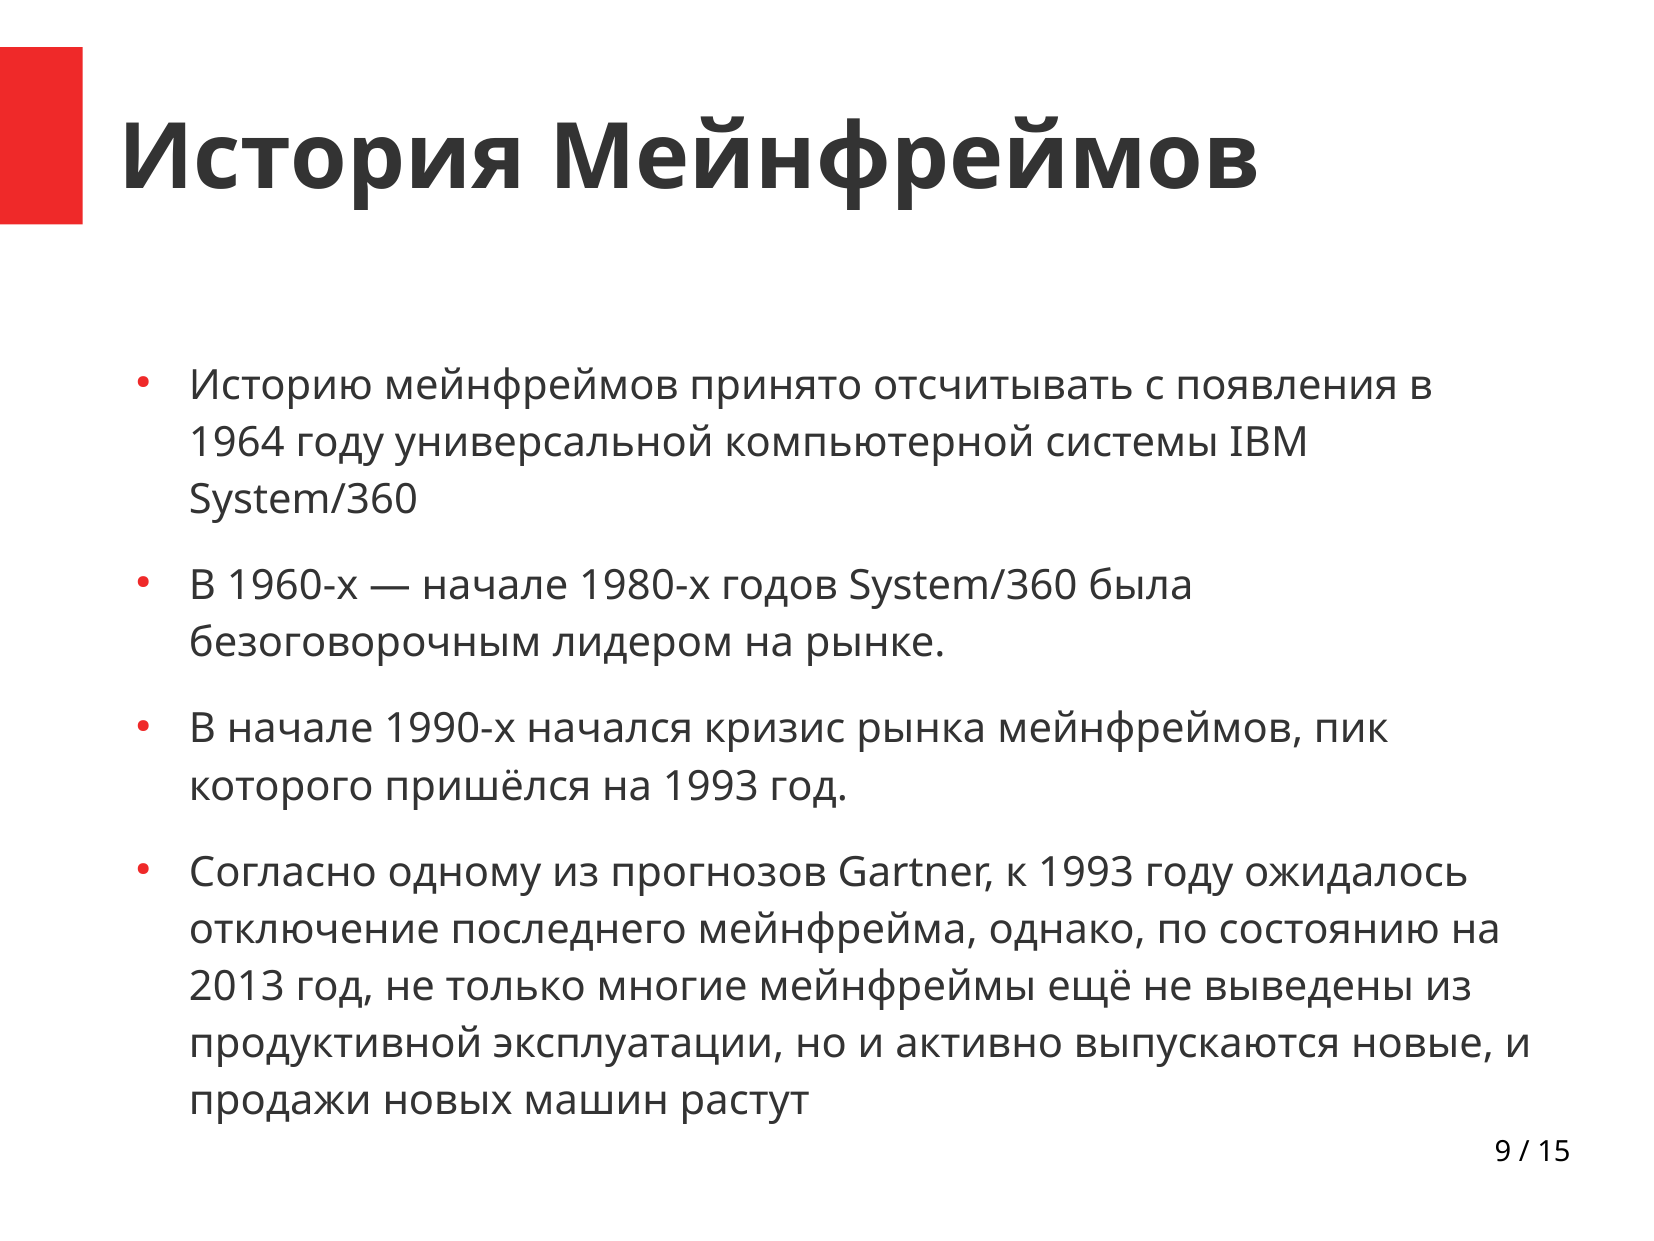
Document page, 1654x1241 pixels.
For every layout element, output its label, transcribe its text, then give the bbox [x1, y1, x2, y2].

list Историю мейнфреймов принято отсчитывать с появления в 1964 году универсальной компьютерной системы IBM System/360 В 1960-х — начале 1980-х годов System/360 была безоговорочным лидером на рынке. В начале 1990-х начался кризис рынка мейнфреймов, пик которого пришёлся на 1993 год. Согласно одному из прогнозов Gartner, к 1993 году ожидалось отключение последнего мейнфрейма, однако, по состоянию на 2013 год, не только многие мейнфреймы ещё не выведены из продуктивной эксплуатации, но и активно выпускаются новые, и продажи новых машин растут [118, 354, 1536, 1074]
title История Мейнфреймов [118, 49, 1571, 257]
